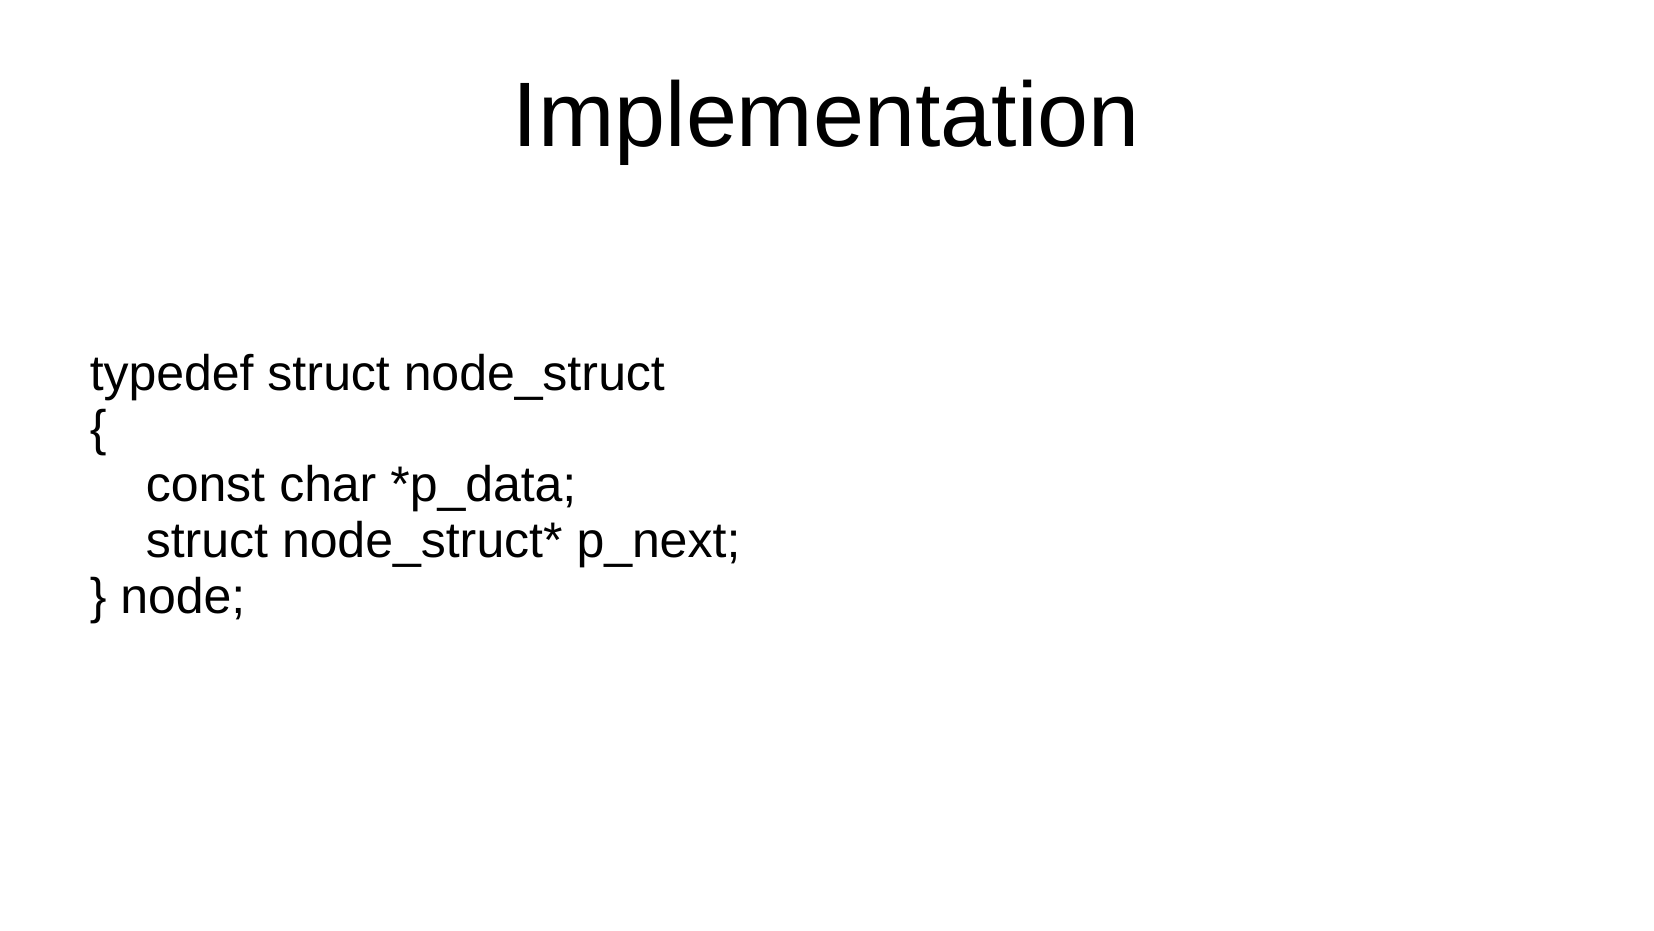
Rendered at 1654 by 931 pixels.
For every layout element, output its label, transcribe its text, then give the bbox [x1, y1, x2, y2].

title Implementation [82, 37, 1571, 193]
text_box typedef struct node_struct { const char *p_data; struct node_struct* p_next; } node; [75, 337, 976, 751]
